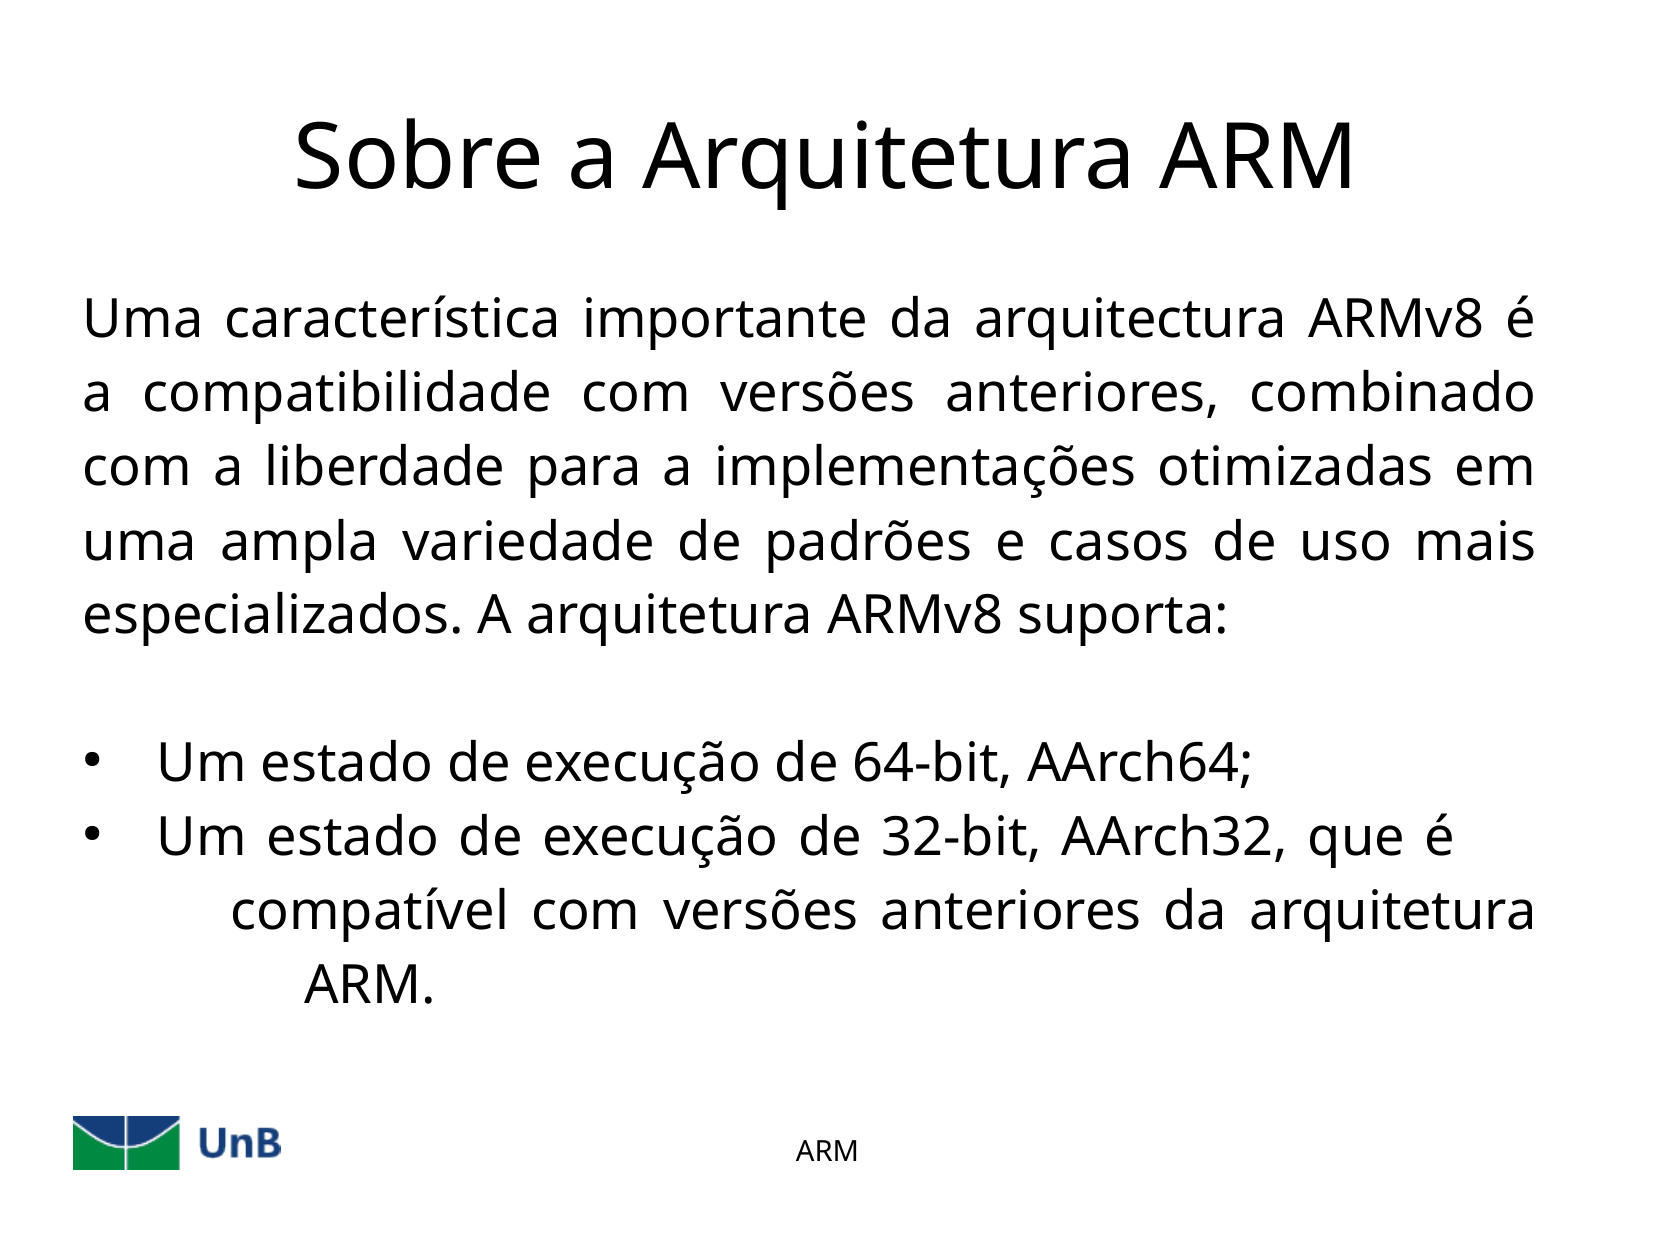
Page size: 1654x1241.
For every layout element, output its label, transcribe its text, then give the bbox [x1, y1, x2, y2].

title Sobre a Arquitetura ARM [82, 49, 1571, 257]
subtitle Uma característica importante da arquitectura ARMv8 é a compatibilidade com versões anteriores, combinado com a liberdade para a implementações otimizadas em uma ampla variedade de padrões e casos de uso mais especializados. A arquitetura ARMv8 suporta: Um estado de execução de 64-bit, AArch64; Um estado de execução de 32-bit, AArch32, que é compatível com versões anteriores da arquitetura ARM. [82, 290, 1538, 1010]
picture [73, 1116, 281, 1170]
